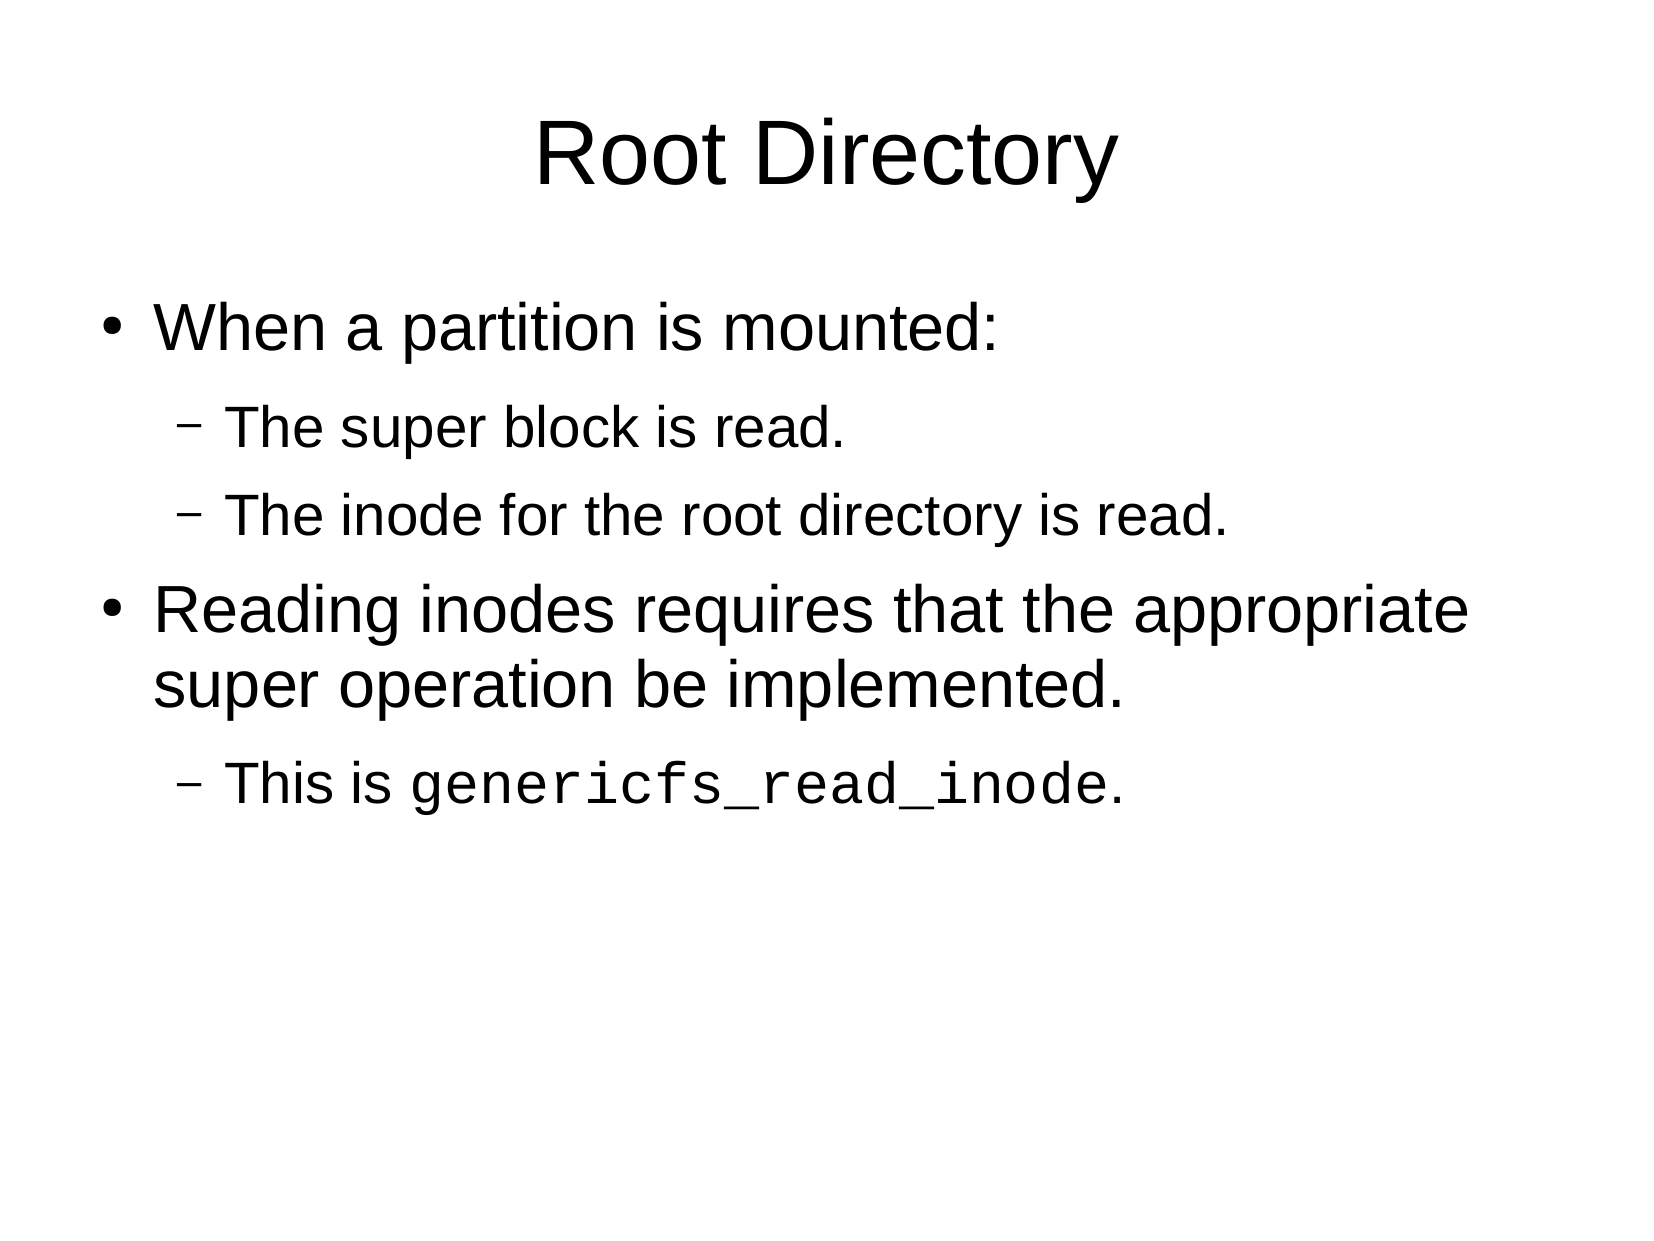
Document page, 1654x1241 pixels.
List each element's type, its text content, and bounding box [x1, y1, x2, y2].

list When a partition is mounted: The super block is read. The inode for the root directory is read. Reading inodes requires that the appropriate super operation be implemented. This is genericfs_read_inode. [82, 290, 1571, 1094]
title Root Directory [82, 56, 1571, 250]
